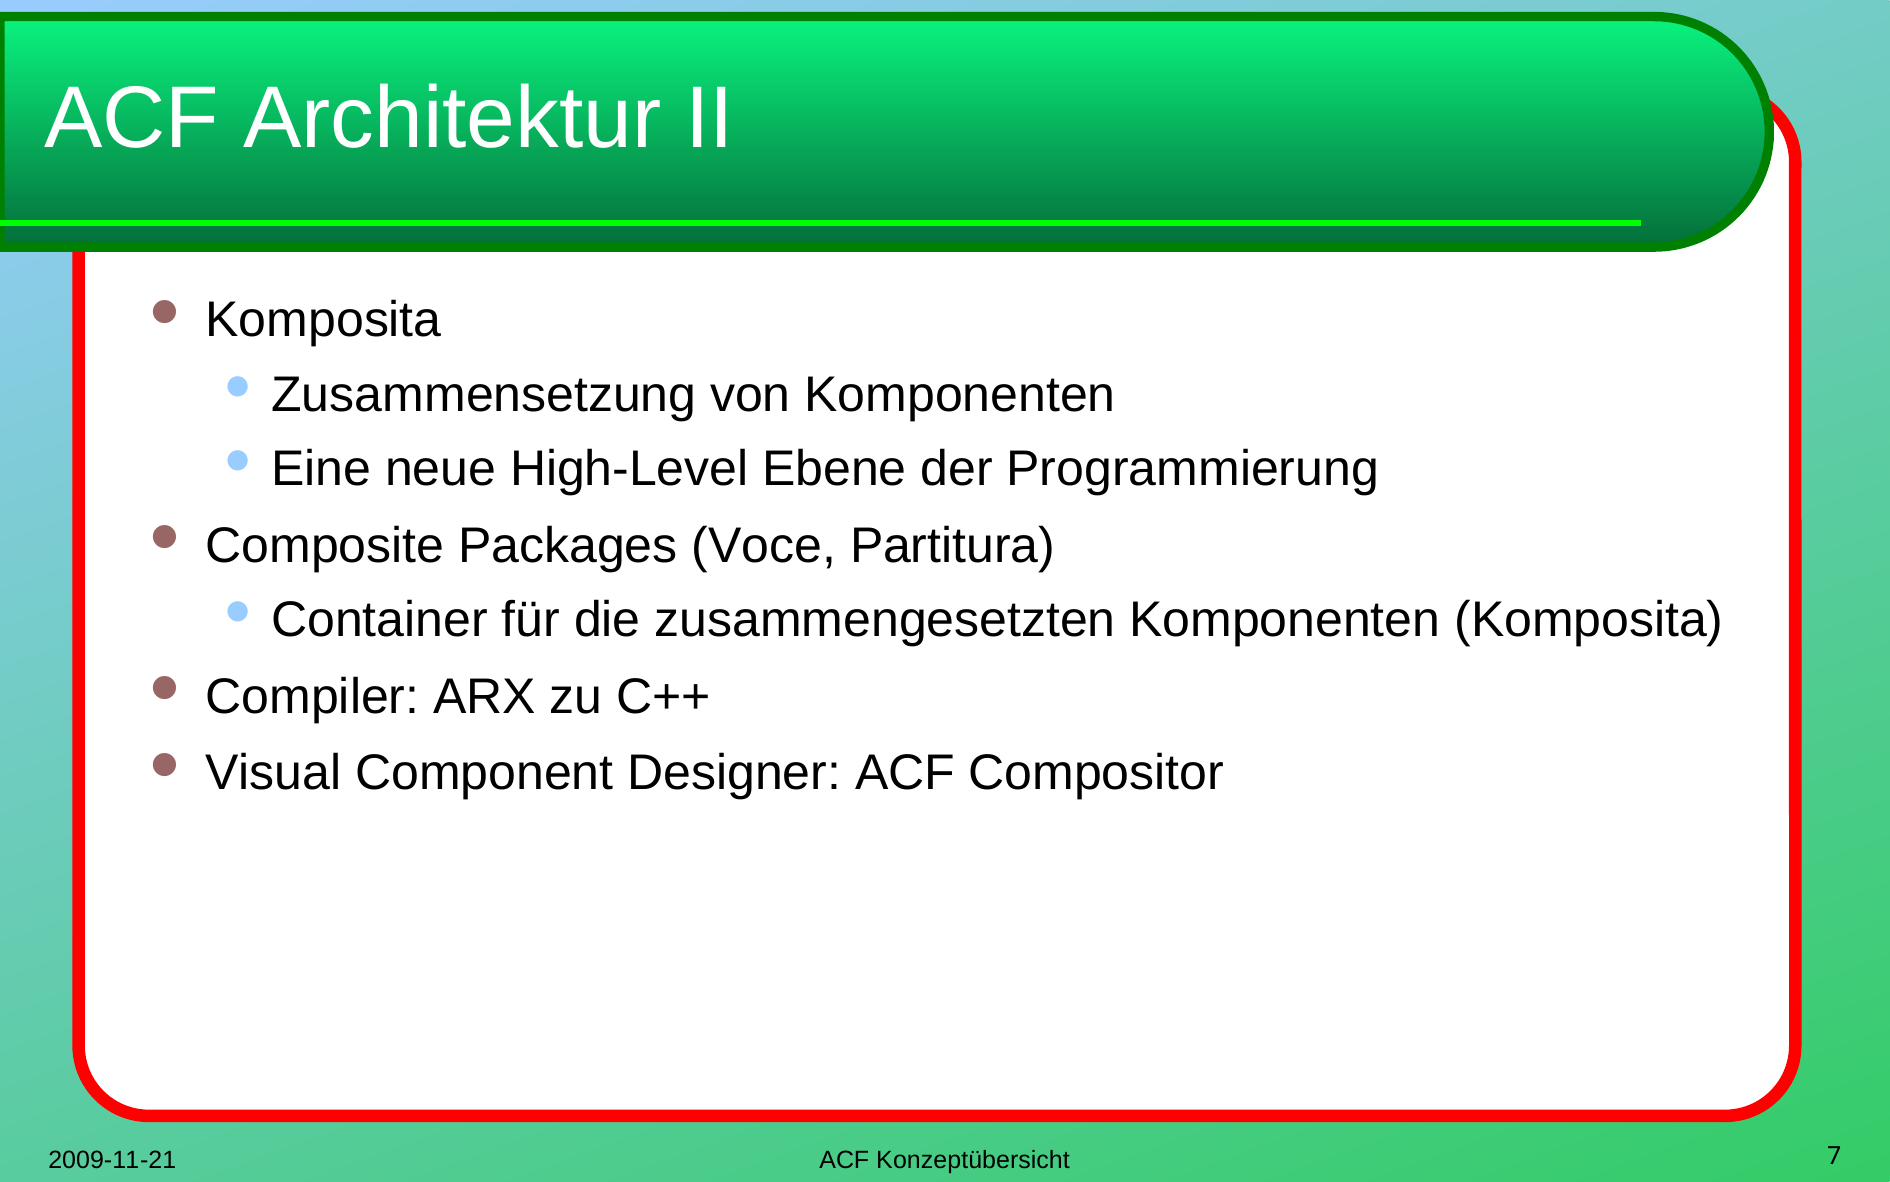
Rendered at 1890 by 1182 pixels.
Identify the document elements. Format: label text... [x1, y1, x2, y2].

list Komposita Zusammensetzung von Komponenten Eine neue High-Level Ebene der Programmierung Composite Packages (Voce, Partitura) Container für die zusammengesetzten Komponenten (Komposita) Compiler: ARX zu C++ Visual Component Designer: ACF Compositor [134, 278, 1764, 1038]
title ACF Architektur II [29, 0, 1697, 226]
